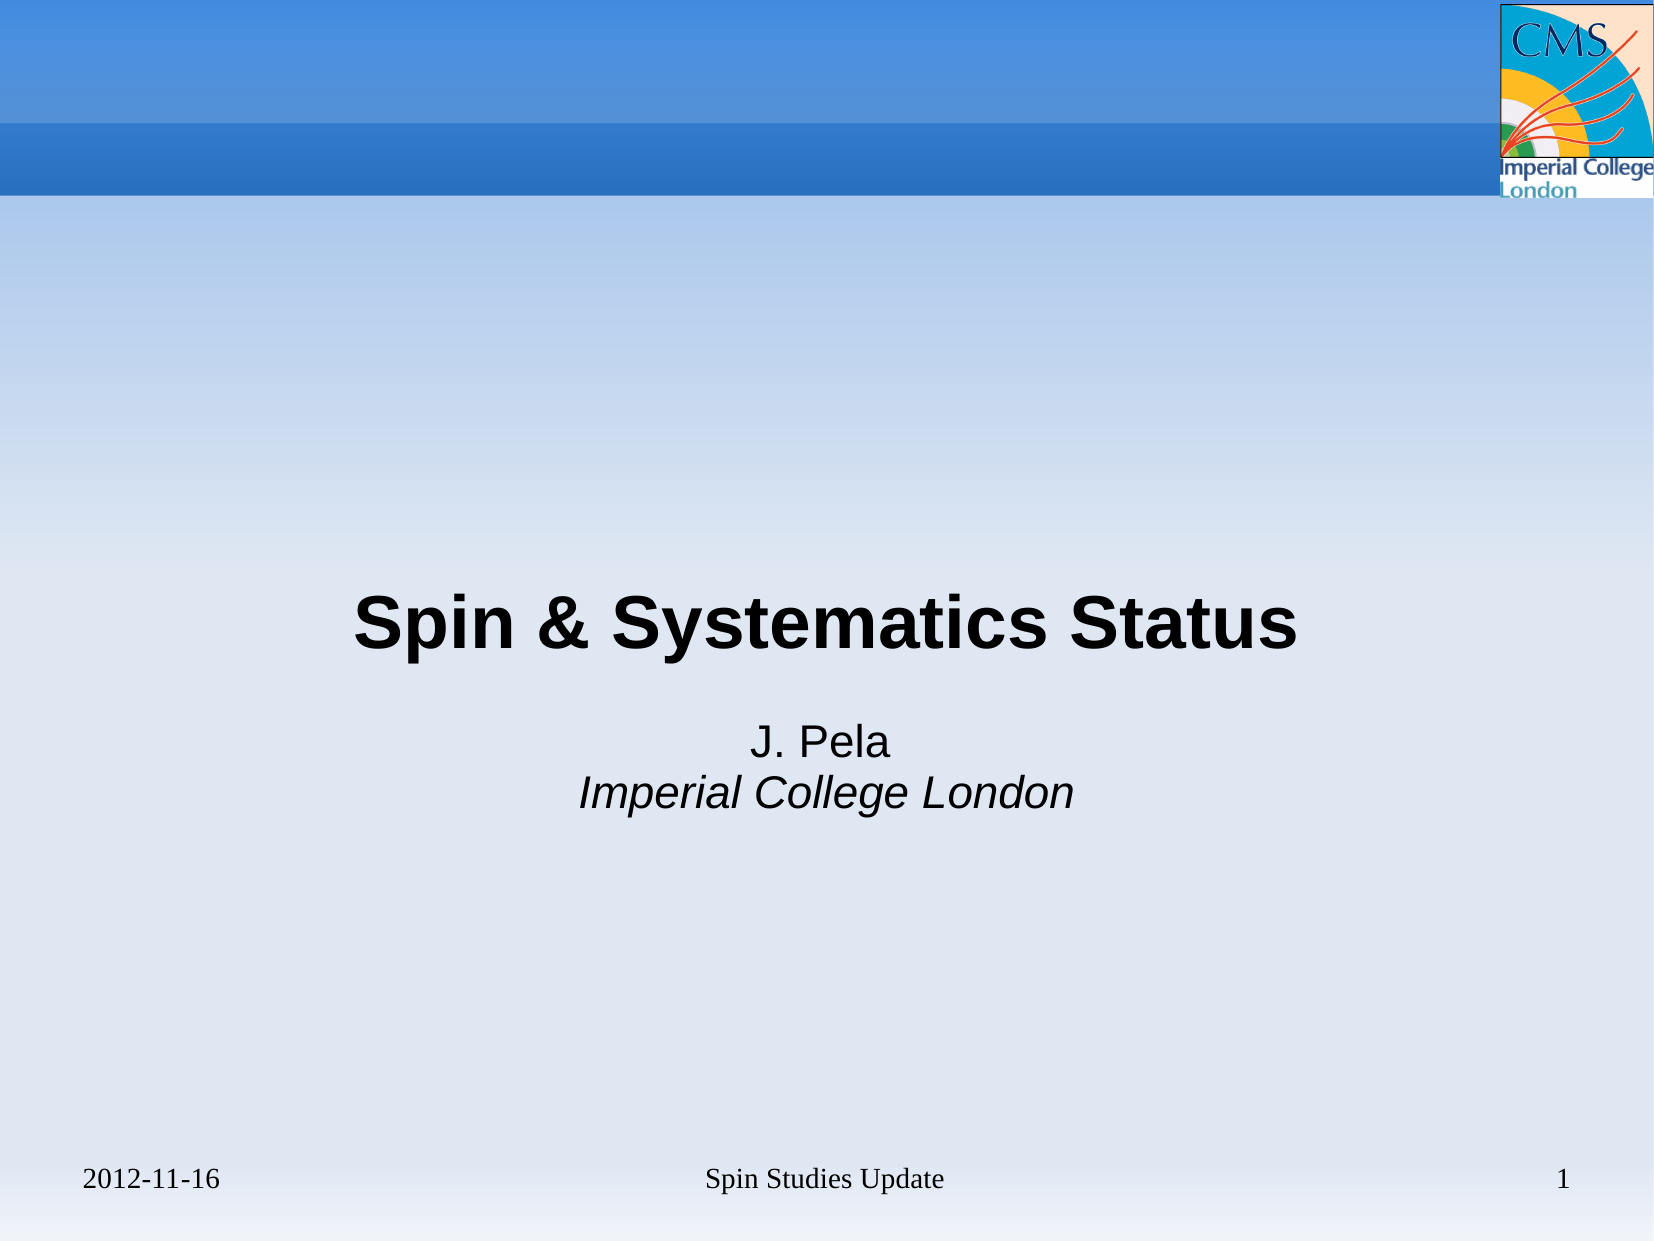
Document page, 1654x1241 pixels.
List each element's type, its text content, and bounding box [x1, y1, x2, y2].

subtitle Spin & Systematics Status J. Pela Imperial College London [82, 290, 1571, 1109]
picture [0, 0, 1654, 1241]
